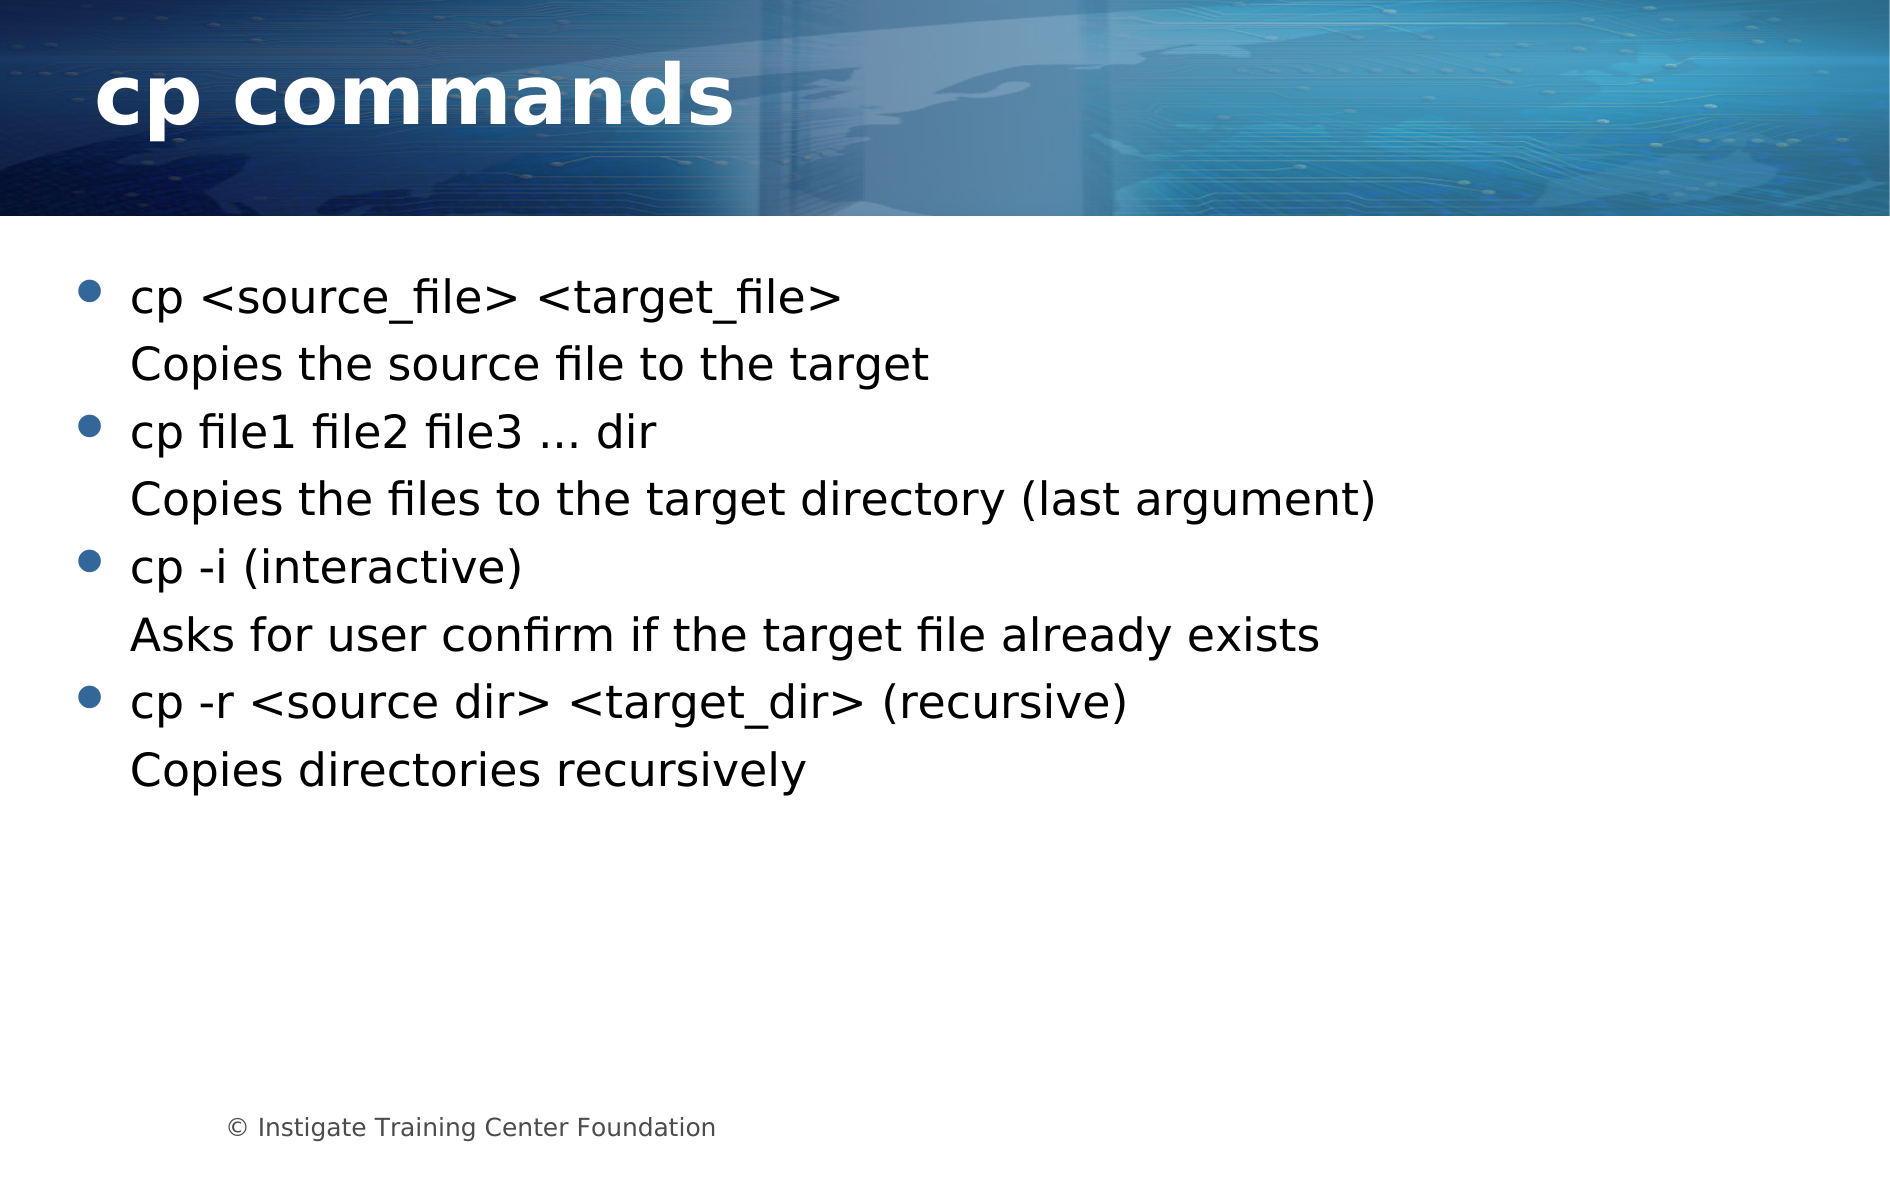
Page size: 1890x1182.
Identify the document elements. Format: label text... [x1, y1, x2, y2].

picture [0, 0, 1890, 216]
list cp <source_file> <target_file> Copies the source file to the target cp file1 file2 file3 ... dir Copies the files to the target directory (last argument) cp -i (interactive) Asks for user confirm if the target file already exists cp -r <source dir> <target_dir> (recursive) Copies directories recursively [75, 275, 1775, 1120]
title cp commands [94, 21, 1793, 191]
